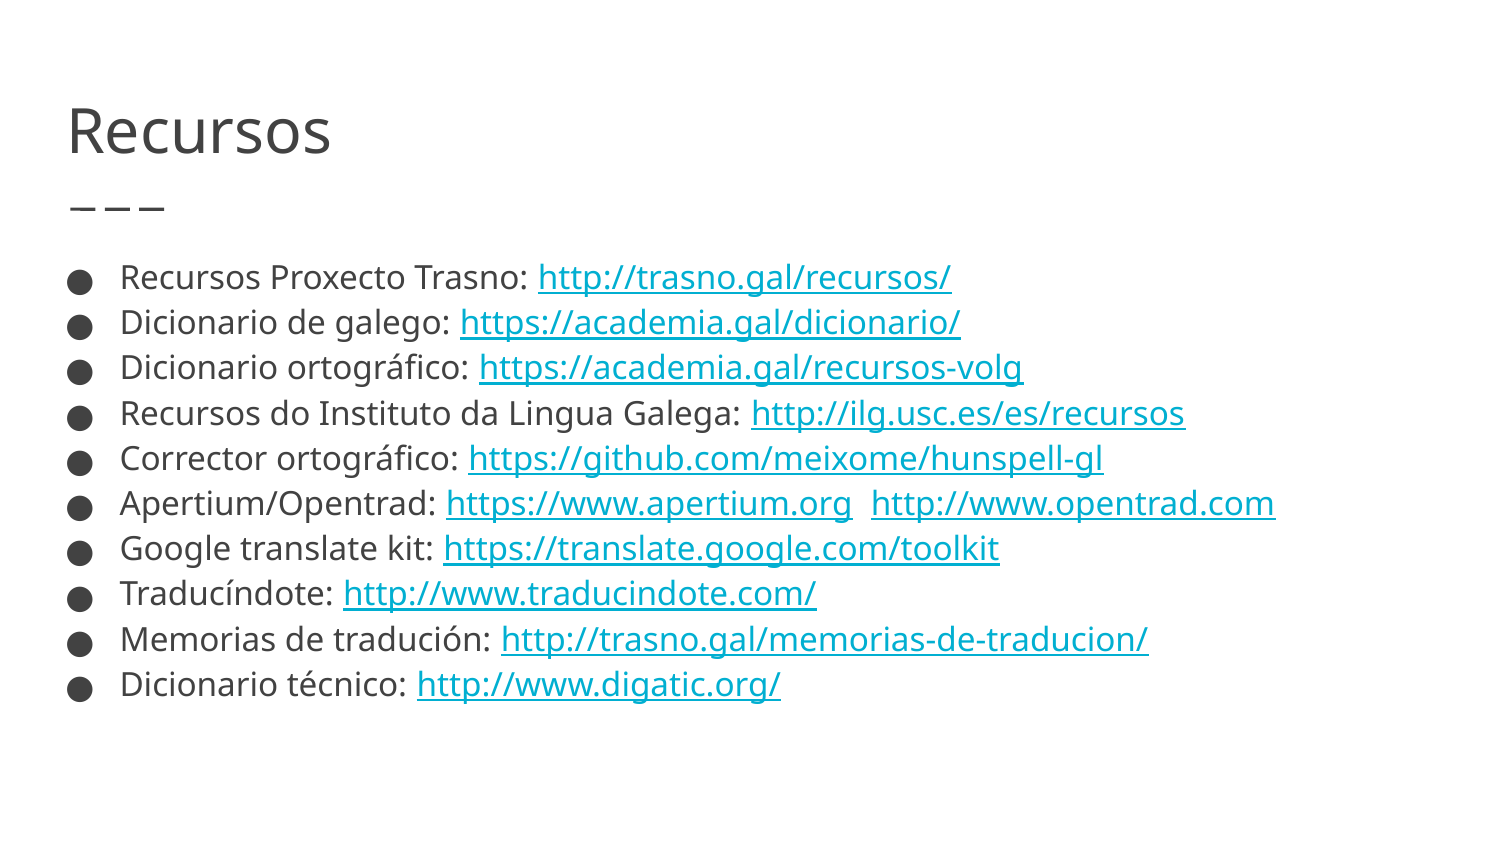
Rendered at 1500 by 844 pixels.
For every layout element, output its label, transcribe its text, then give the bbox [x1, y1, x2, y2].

title Recursos [51, 61, 1449, 182]
list Recursos Proxecto Trasno: http://trasno.gal/recursos/ Dicionario de galego: https://academia.gal/dicionario/ Dicionario ortográfico: https://academia.gal/recursos-volg Recursos do Instituto da Lingua Galega: http://ilg.usc.es/es/recursos Corrector ortográfico: https://github.com/meixome/hunspell-gl Apertium/Opentrad: https://www.apertium.org http://www.opentrad.com Google translate kit: https://translate.google.com/toolkit Traducíndote: http://www.traducindote.com/ Memorias de tradución: http://trasno.gal/memorias-de-traducion/ Dicionario técnico: http://www.digatic.org/ [29, 240, 1484, 750]
